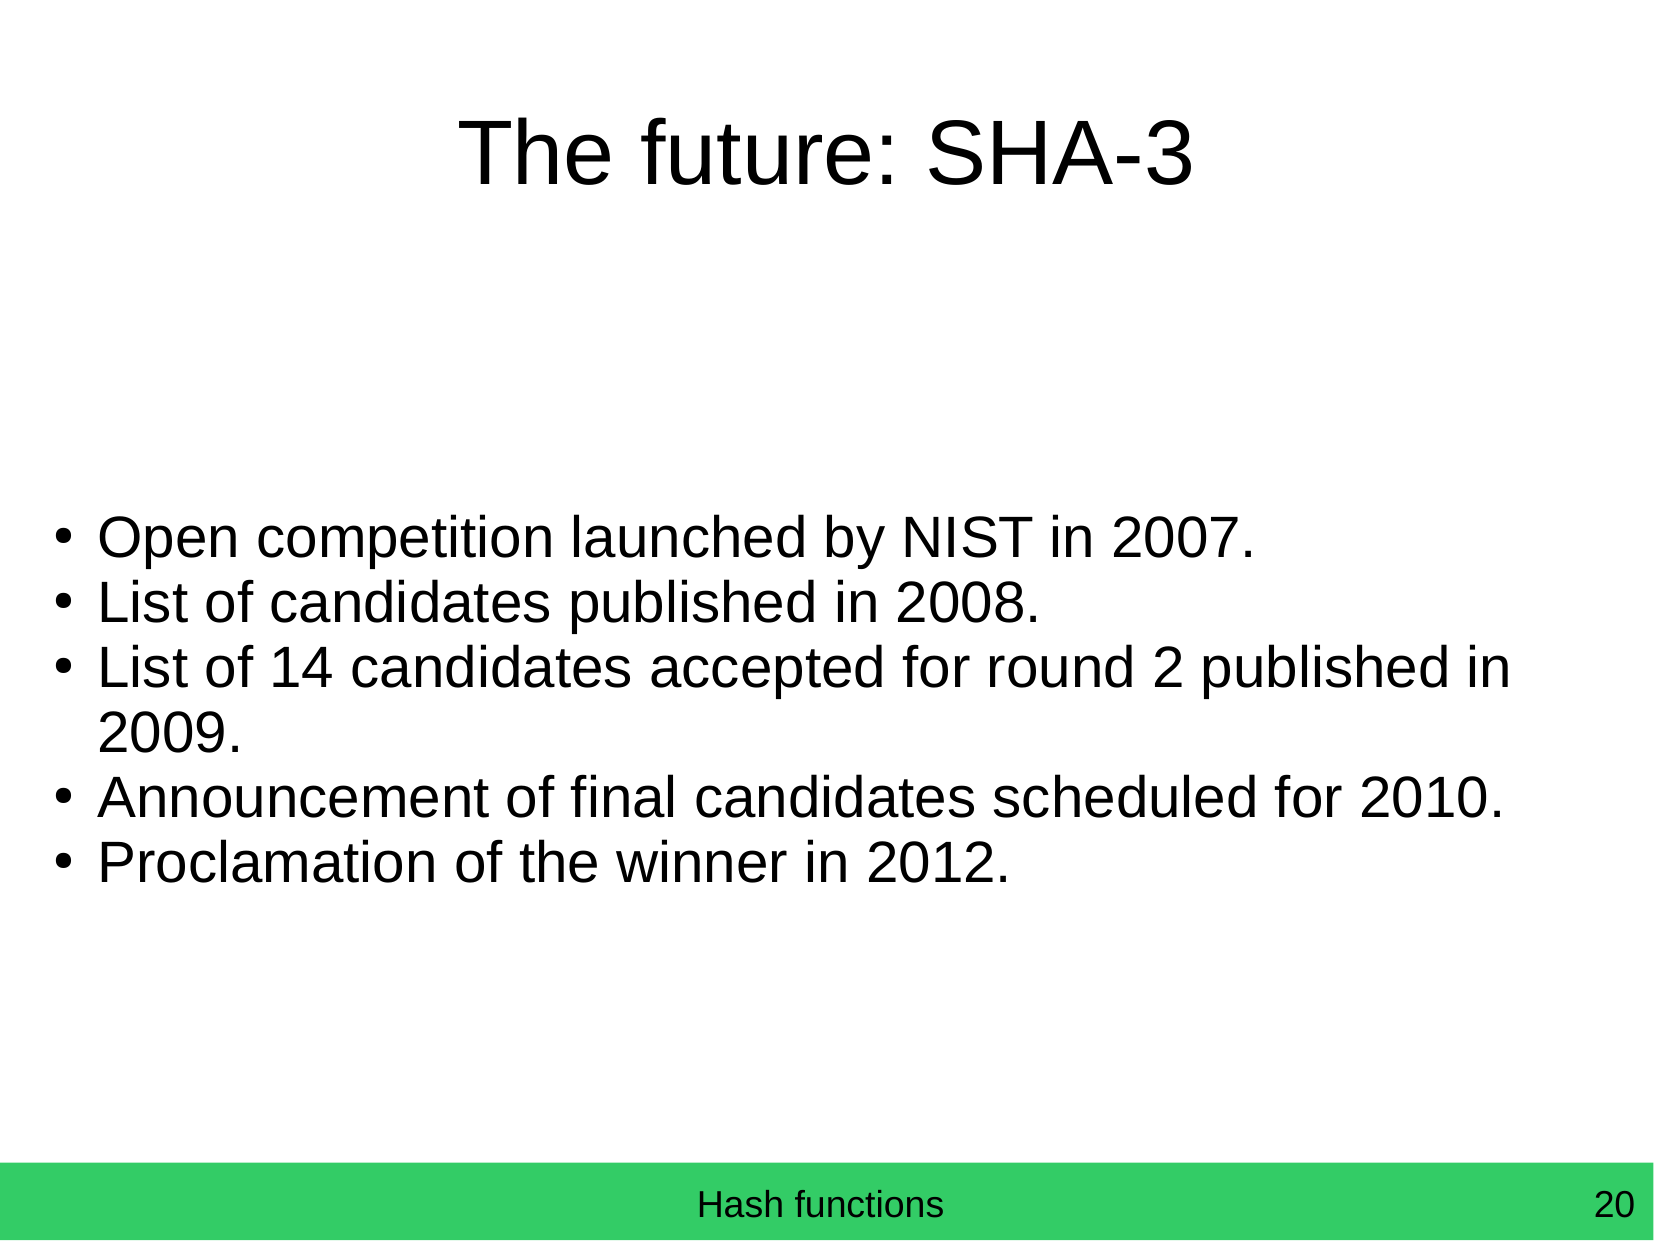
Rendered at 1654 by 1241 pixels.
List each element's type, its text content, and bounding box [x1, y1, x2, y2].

text_box Open competition launched by NIST in 2007. List of candidates published in 2008. List of 14 candidates accepted for round 2 published in 2009. Announcement of final candidates scheduled for 2010. Proclamation of the winner in 2012. [53, 297, 1565, 1102]
title The future: SHA-3 [82, 49, 1571, 257]
